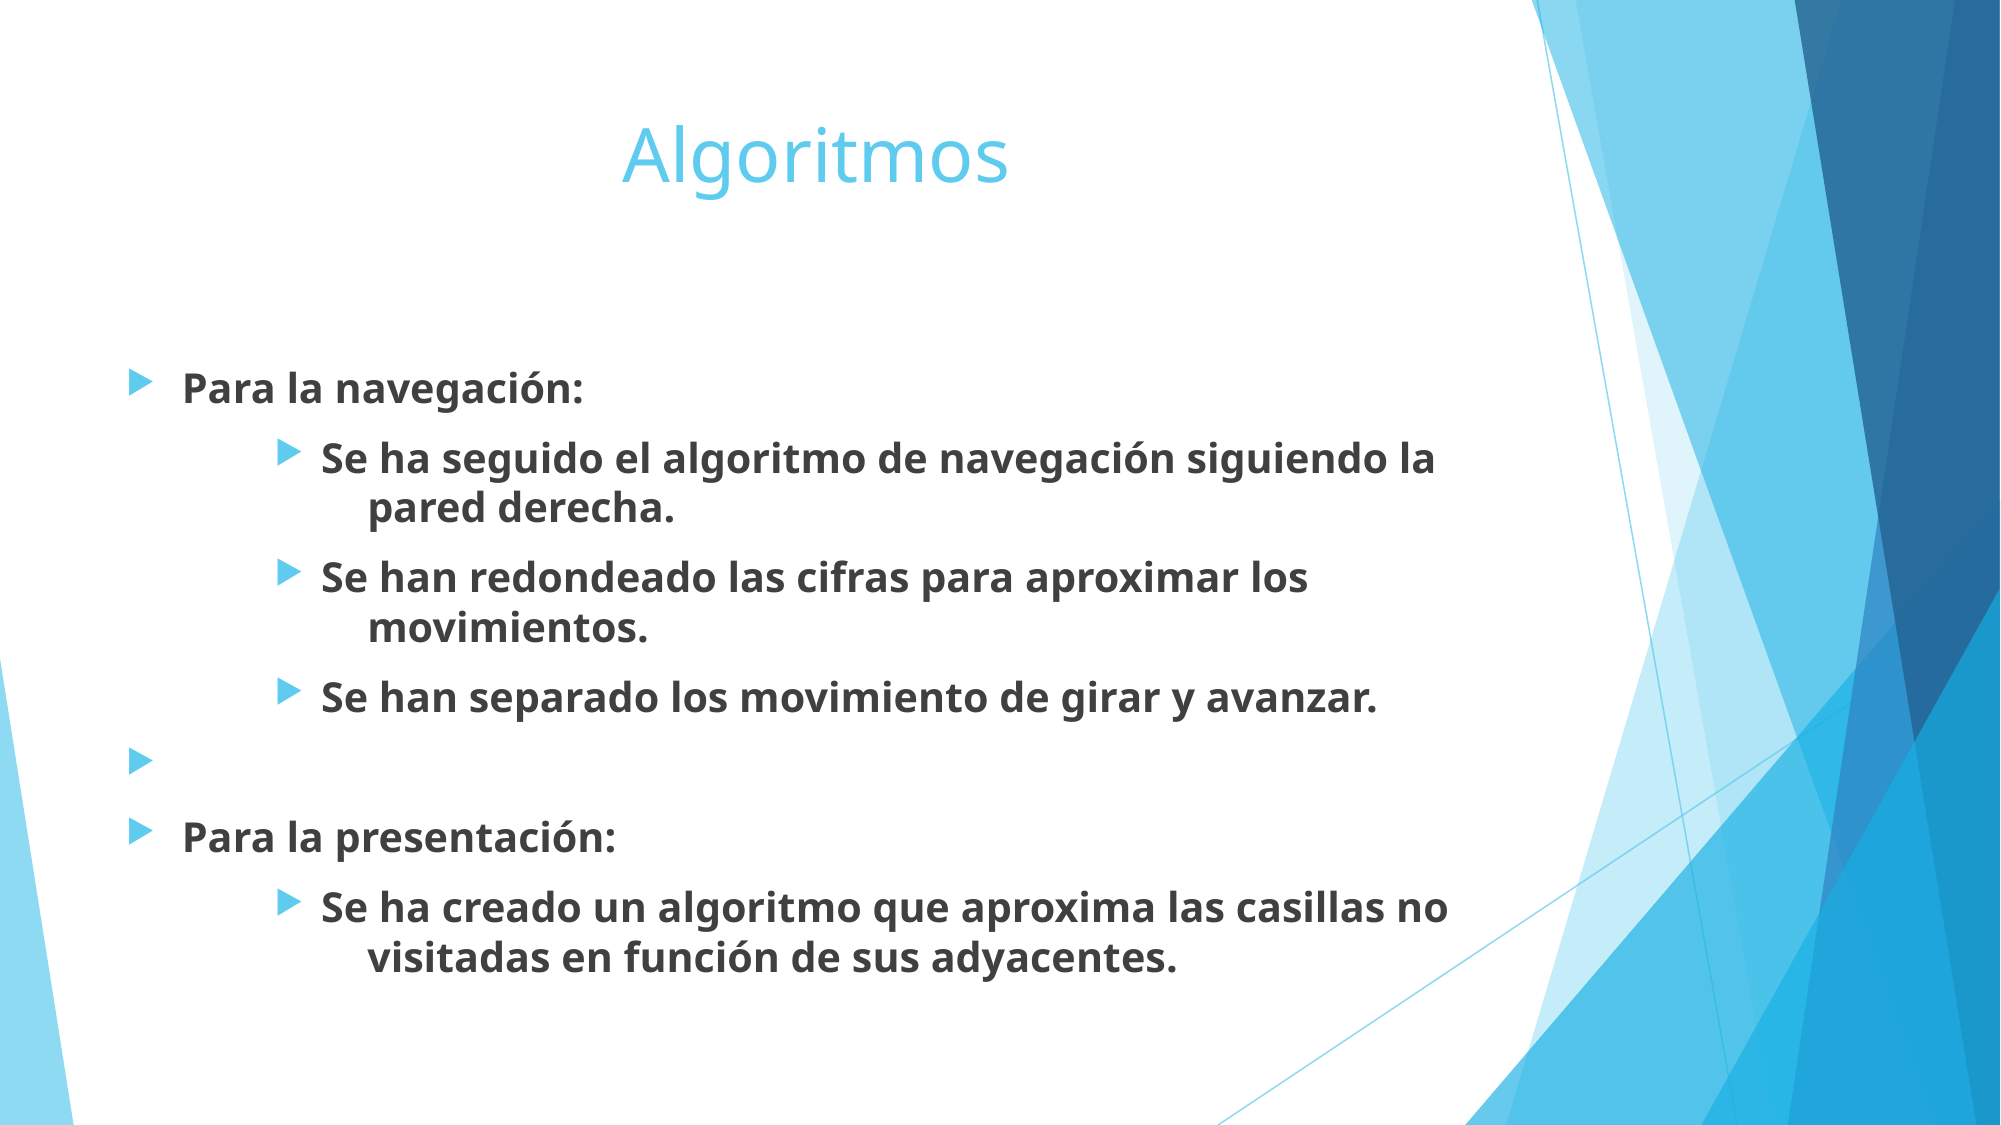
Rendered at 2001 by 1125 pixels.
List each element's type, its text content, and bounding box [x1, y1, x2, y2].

title Algoritmos [111, 99, 1522, 317]
list Para la navegación: Se ha seguido el algoritmo de navegación siguiendo la pared derecha. Se han redondeado las cifras para aproximar los movimientos. Se han separado los movimiento de girar y avanzar. Para la presentación: Se ha creado un algoritmo que aproxima las casillas no visitadas en función de sus adyacentes. [111, 354, 1522, 992]
